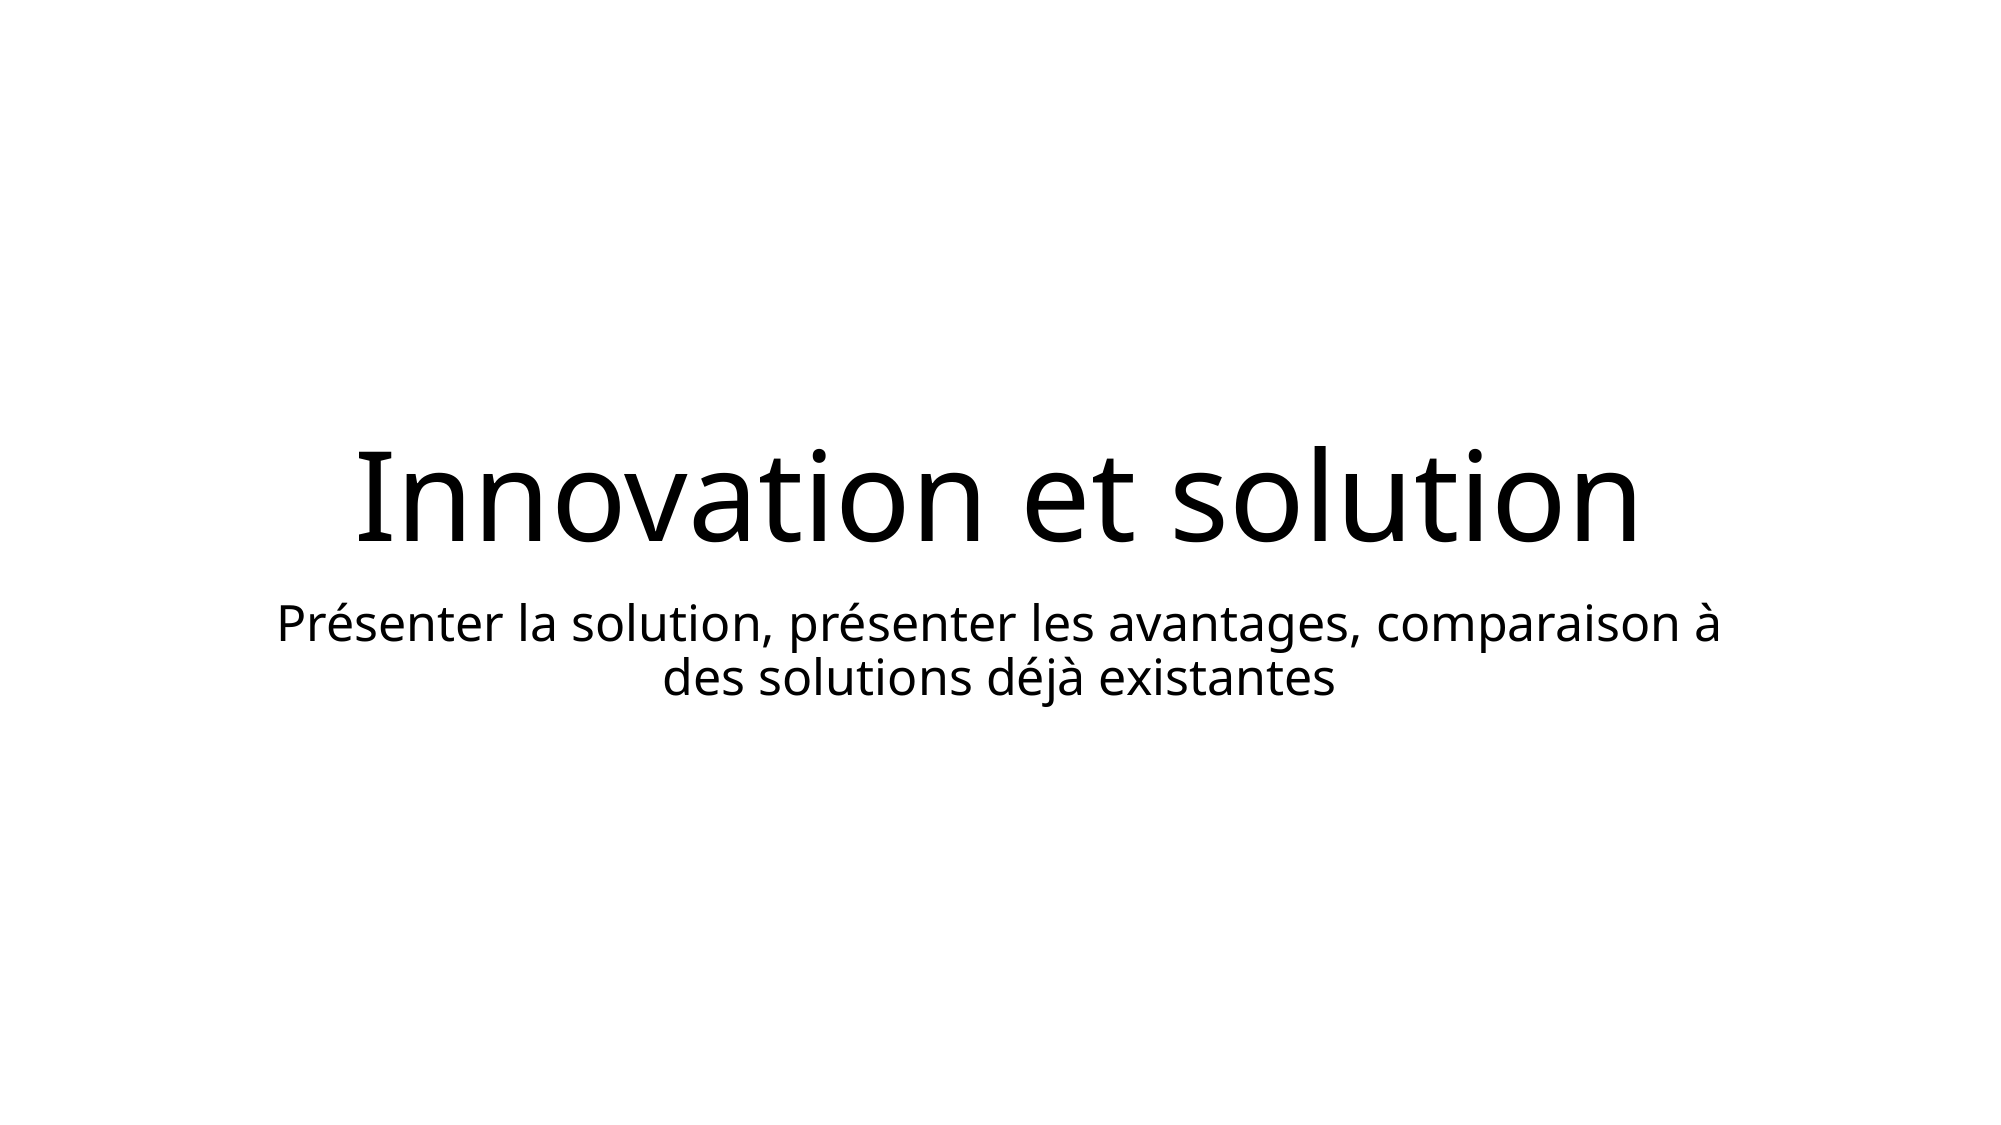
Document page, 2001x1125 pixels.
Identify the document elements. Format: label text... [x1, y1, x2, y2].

title Innovation et solution [249, 184, 1750, 576]
subtitle Présenter la solution, présenter les avantages, comparaison à des solutions déjà existantes [249, 590, 1750, 863]
